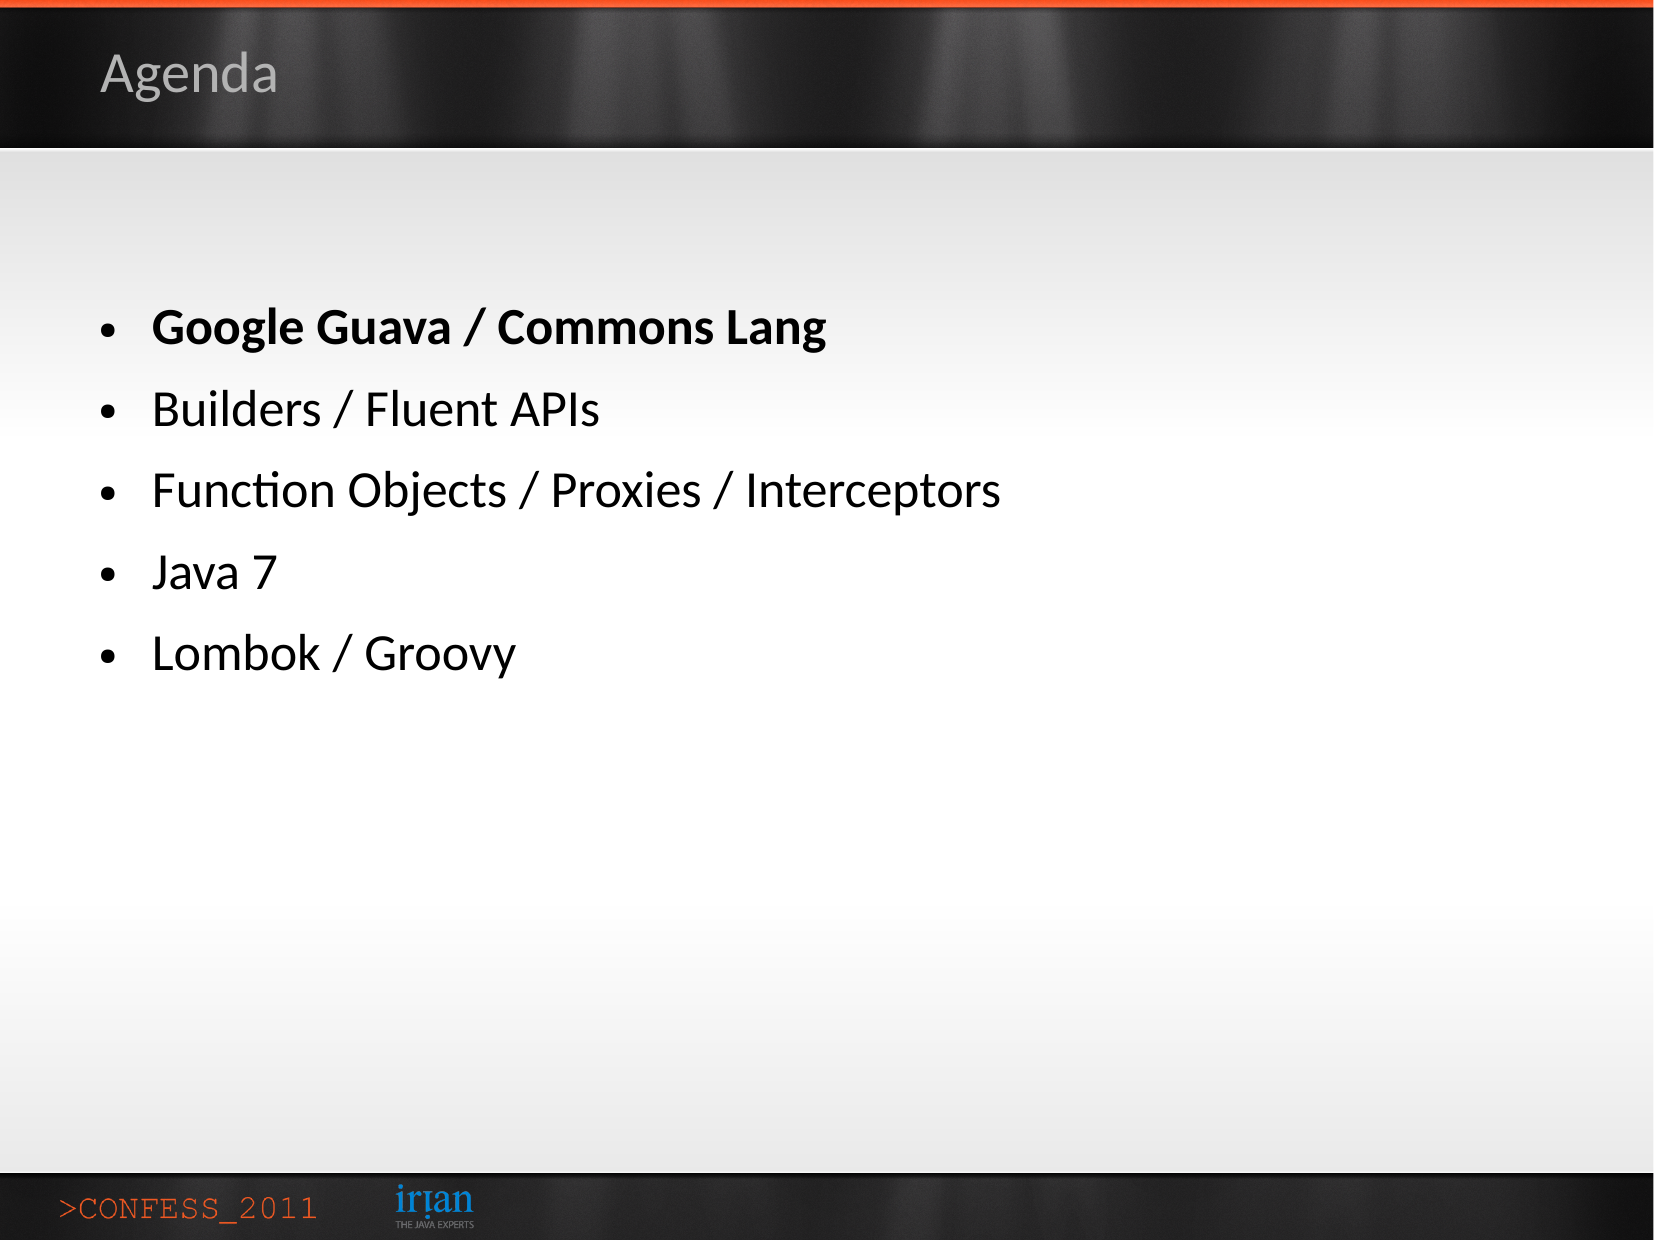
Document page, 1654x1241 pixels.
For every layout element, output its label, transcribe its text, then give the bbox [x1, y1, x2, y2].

picture [0, 0, 1654, 1240]
list Google Guava / Commons Lang Builders / Fluent APIs Function Objects / Proxies / Interceptors Java 7 Lombok / Groovy [80, 305, 1570, 1125]
title Agenda [100, 6, 1589, 151]
